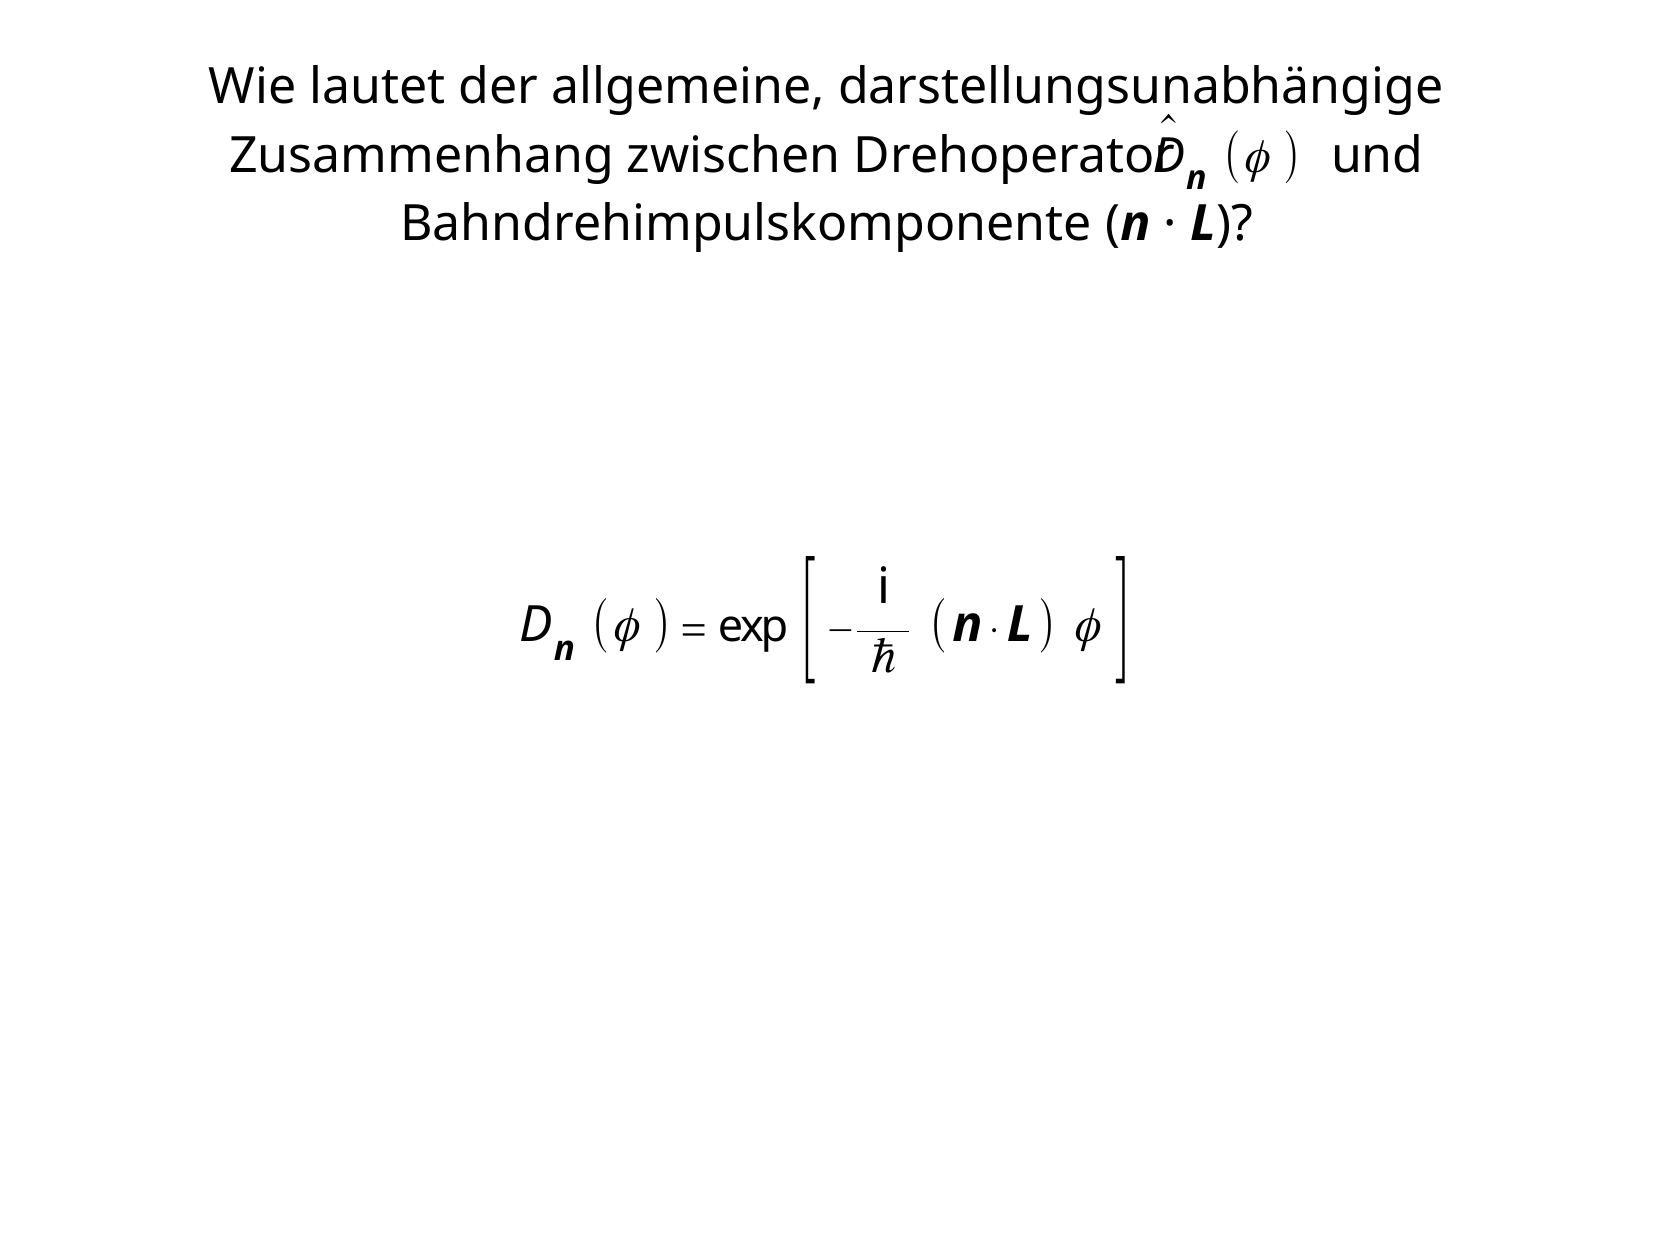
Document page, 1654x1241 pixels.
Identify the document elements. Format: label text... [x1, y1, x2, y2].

chart [1146, 111, 1306, 199]
title Wie lautet der allgemeine, darstellungsunabhängige Zusammenhang zwischen Drehoperator und Bahndrehimpulskomponente (n · L)? [82, 49, 1571, 257]
chart [513, 553, 1141, 687]
